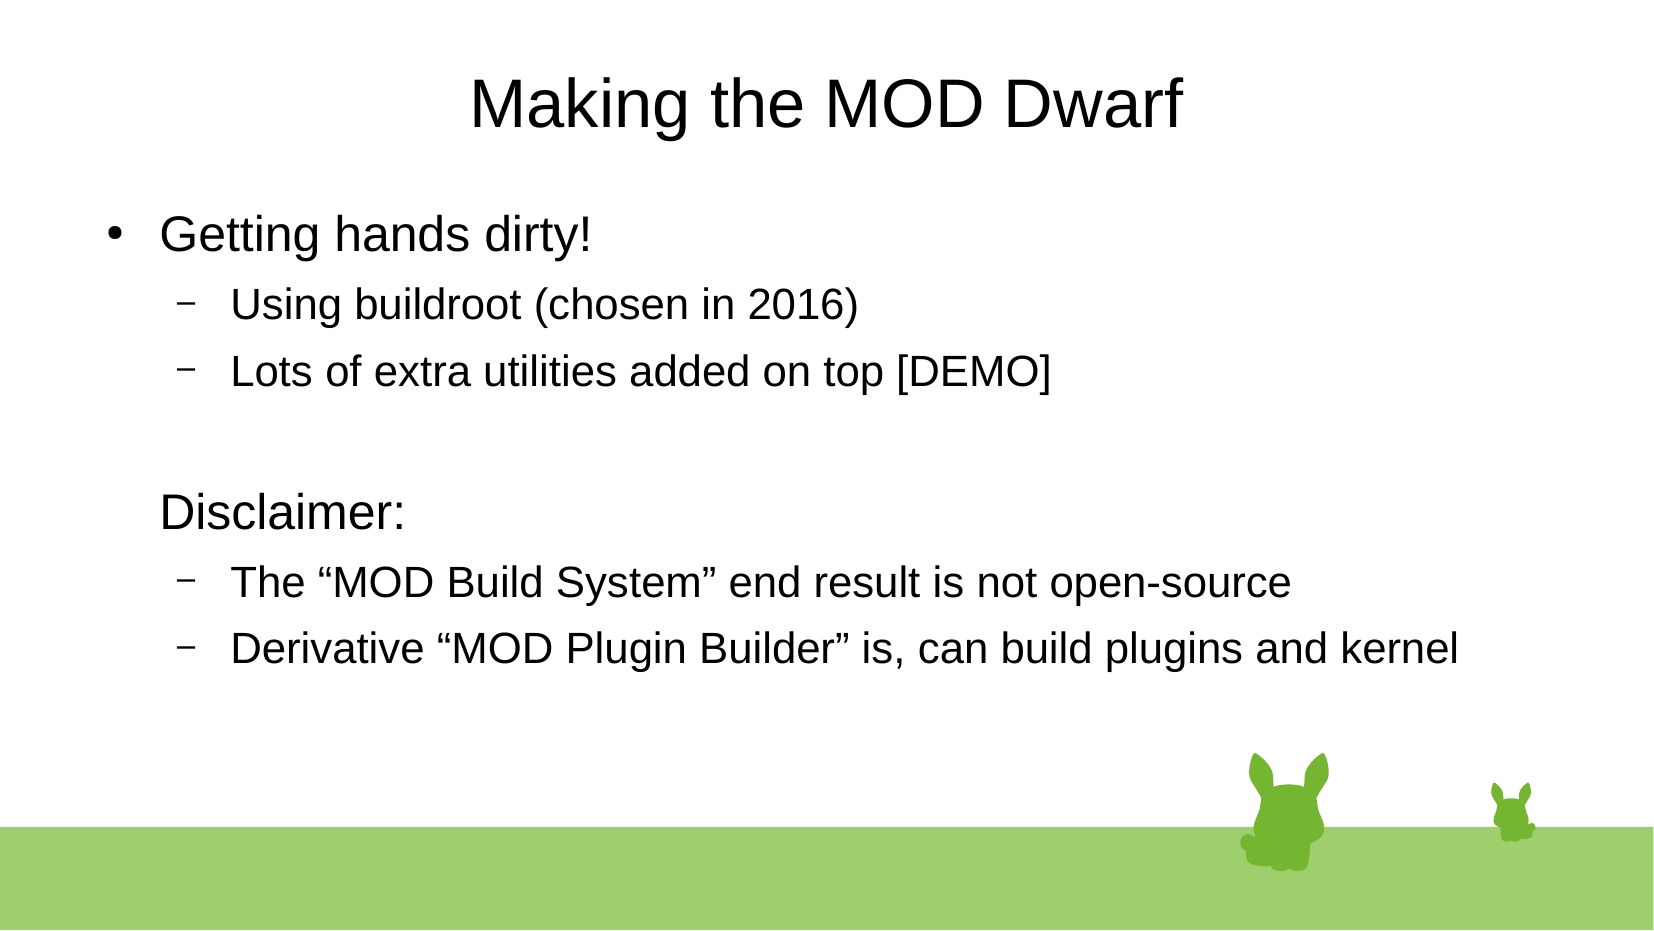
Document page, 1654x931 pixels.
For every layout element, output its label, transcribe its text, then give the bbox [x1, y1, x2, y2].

title Making the MOD Dwarf [88, 29, 1565, 178]
list Getting hands dirty! Using buildroot (chosen in 2016) Lots of extra utilities added on top [DEMO] Disclaimer: The “MOD Build System” end result is not open-source Derivative “MOD Plugin Builder” is, can build plugins and kernel [88, 206, 1565, 739]
